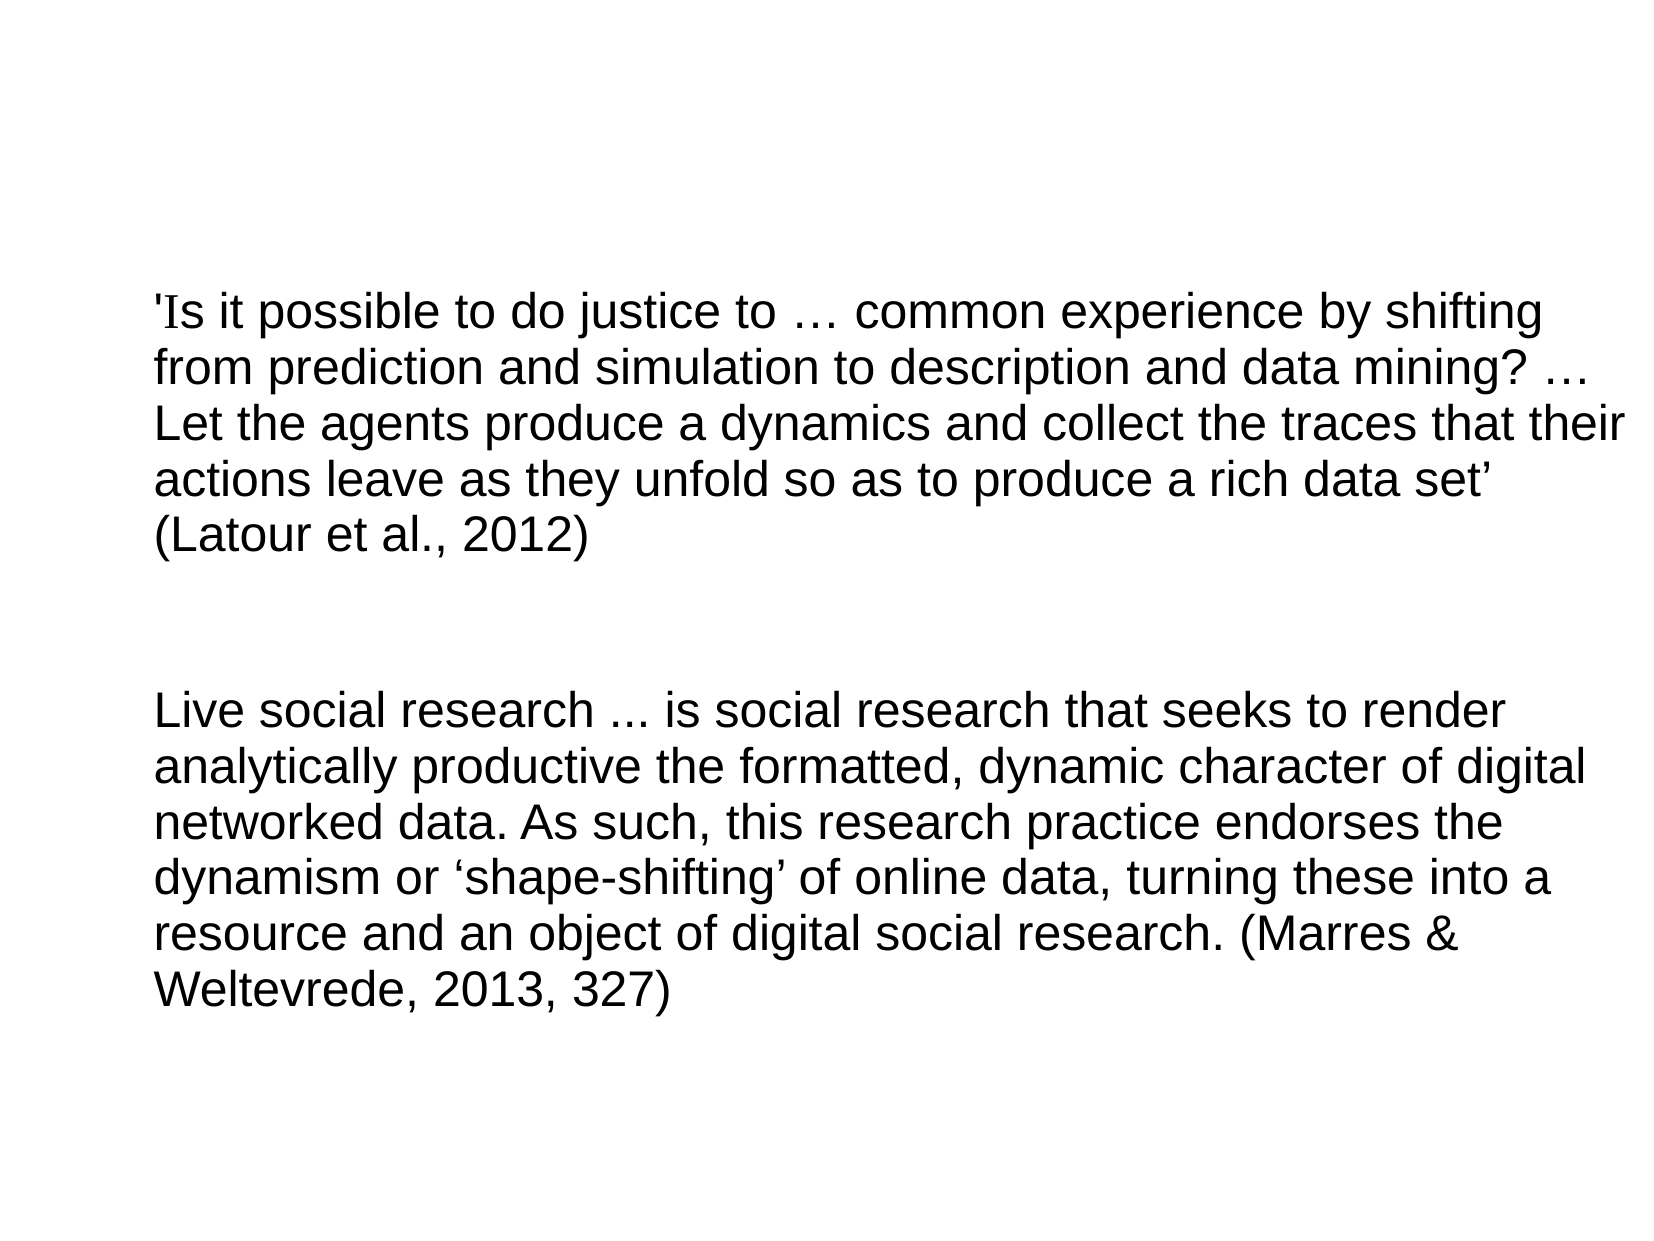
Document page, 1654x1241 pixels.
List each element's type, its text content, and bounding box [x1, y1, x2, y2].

subtitle 'Is it possible to do justice to … common experience by shifting from prediction and simulation to description and data mining? … Let the agents produce a dynamics and collect the traces that their actions leave as they unfold so as to produce a rich data set’ (Latour et al., 2012) Live social research ... is social research that seeks to render analytically productive the formatted, dynamic character of digital networked data. As such, this research practice endorses the dynamism or ‘shape-shifting’ of online data, turning these into a resource and an object of digital social research. (Marres & Weltevrede, 2013, 327) [153, 59, 1642, 1020]
